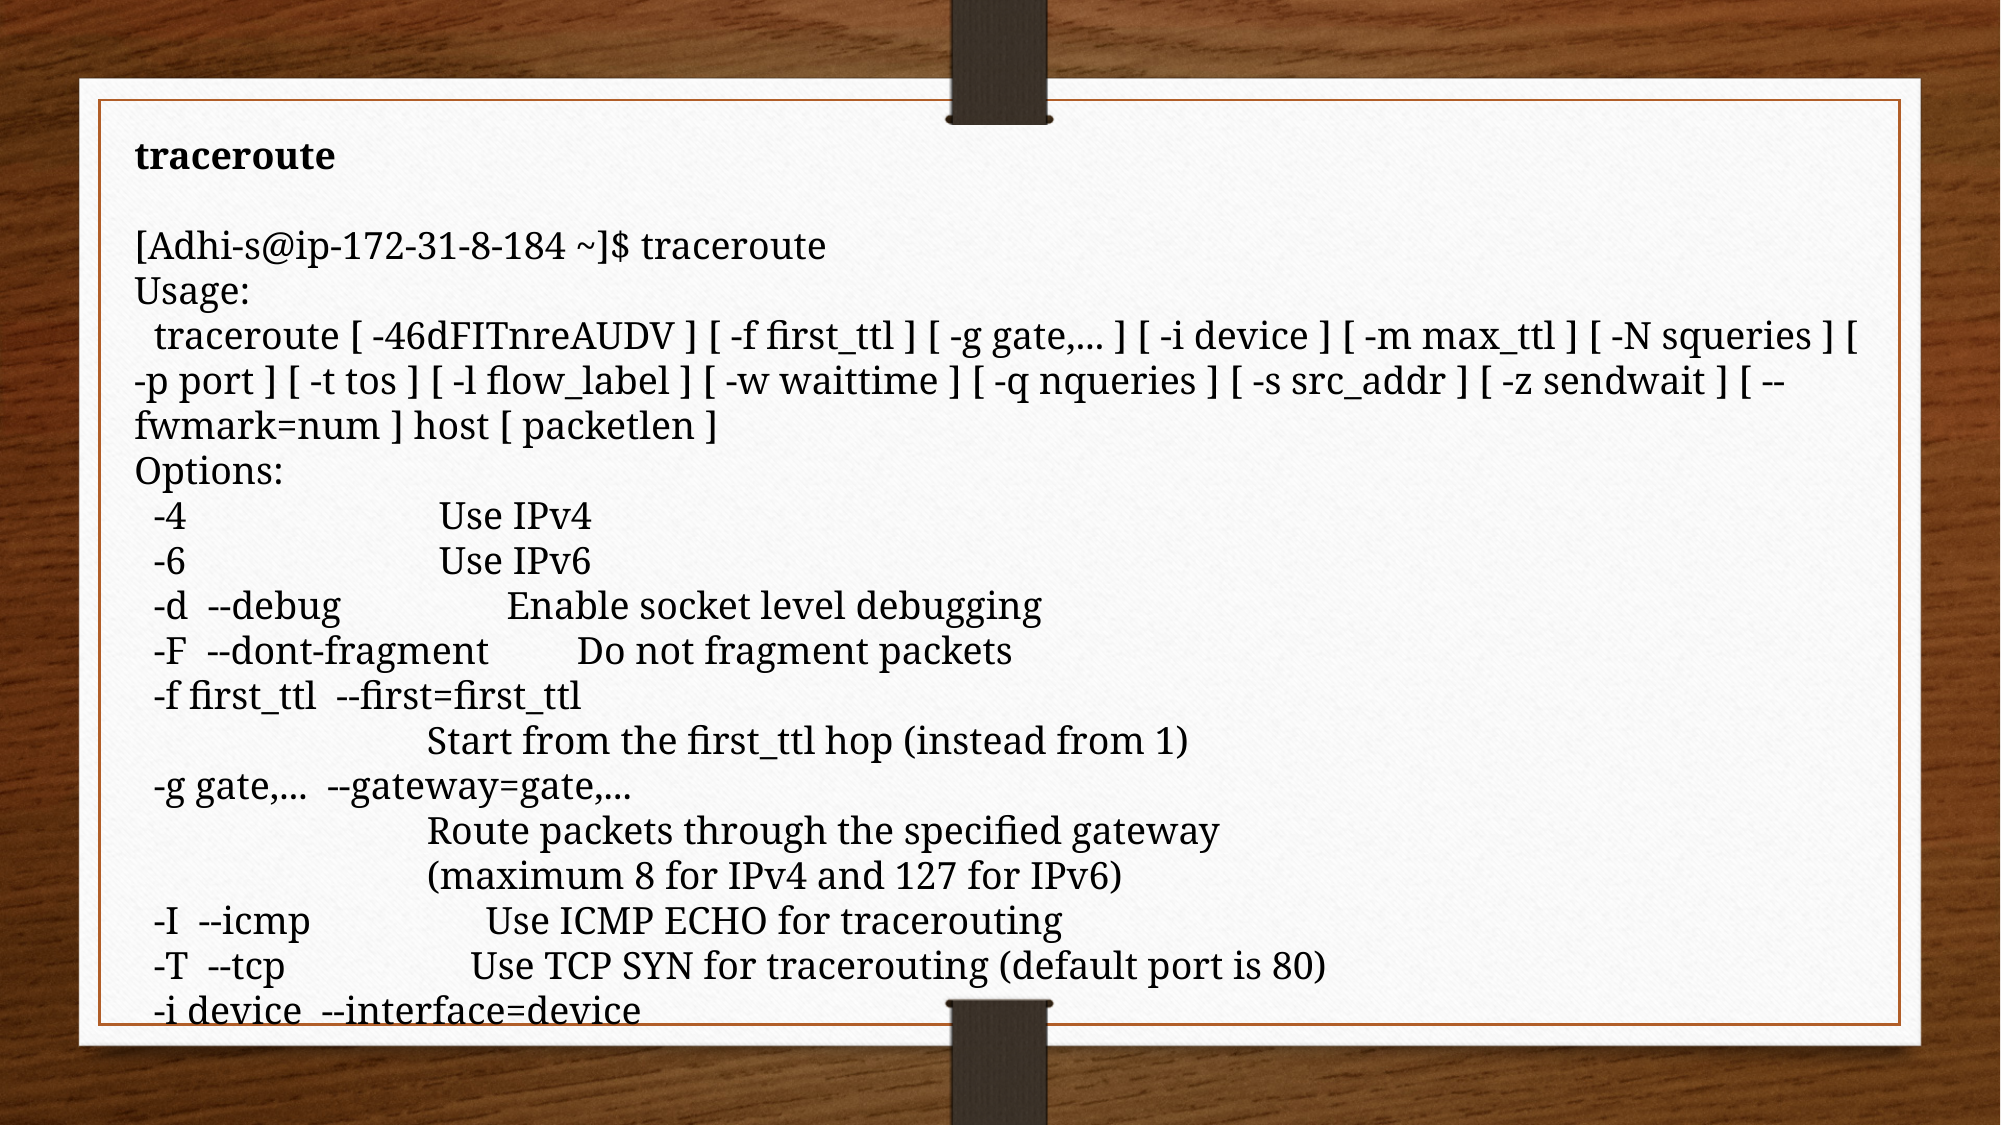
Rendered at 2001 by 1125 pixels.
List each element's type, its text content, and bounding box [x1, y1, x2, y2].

text_box traceroute [Adhi-s@ip-172-31-8-184 ~]$ traceroute Usage: traceroute [ -46dFITnreAUDV ] [ -f first_ttl ] [ -g gate,... ] [ -i device ] [ -m max_ttl ] [ -N squeries ] [ -p port ] [ -t tos ] [ -l flow_label ] [ -w waittime ] [ -q nqueries ] [ -s src_addr ] [ -z sendwait ] [ --fwmark=num ] host [ packetlen ] Options: -4 Use IPv4 -6 Use IPv6 -d --debug Enable socket level debugging -F --dont-fragment Do not fragment packets -f first_ttl --first=first_ttl Start from the first_ttl hop (instead from 1) -g gate,... --gateway=gate,... Route packets through the specified gateway (maximum 8 for IPv4 and 127 for IPv6) -I --icmp Use ICMP ECHO for tracerouting -T --tcp Use TCP SYN for tracerouting (default port is 80) -i device --interface=device [119, 124, 1880, 1085]
picture [949, 0, 2001, 1125]
picture [101, 101, 948, 1023]
picture [0, 0, 948, 1125]
